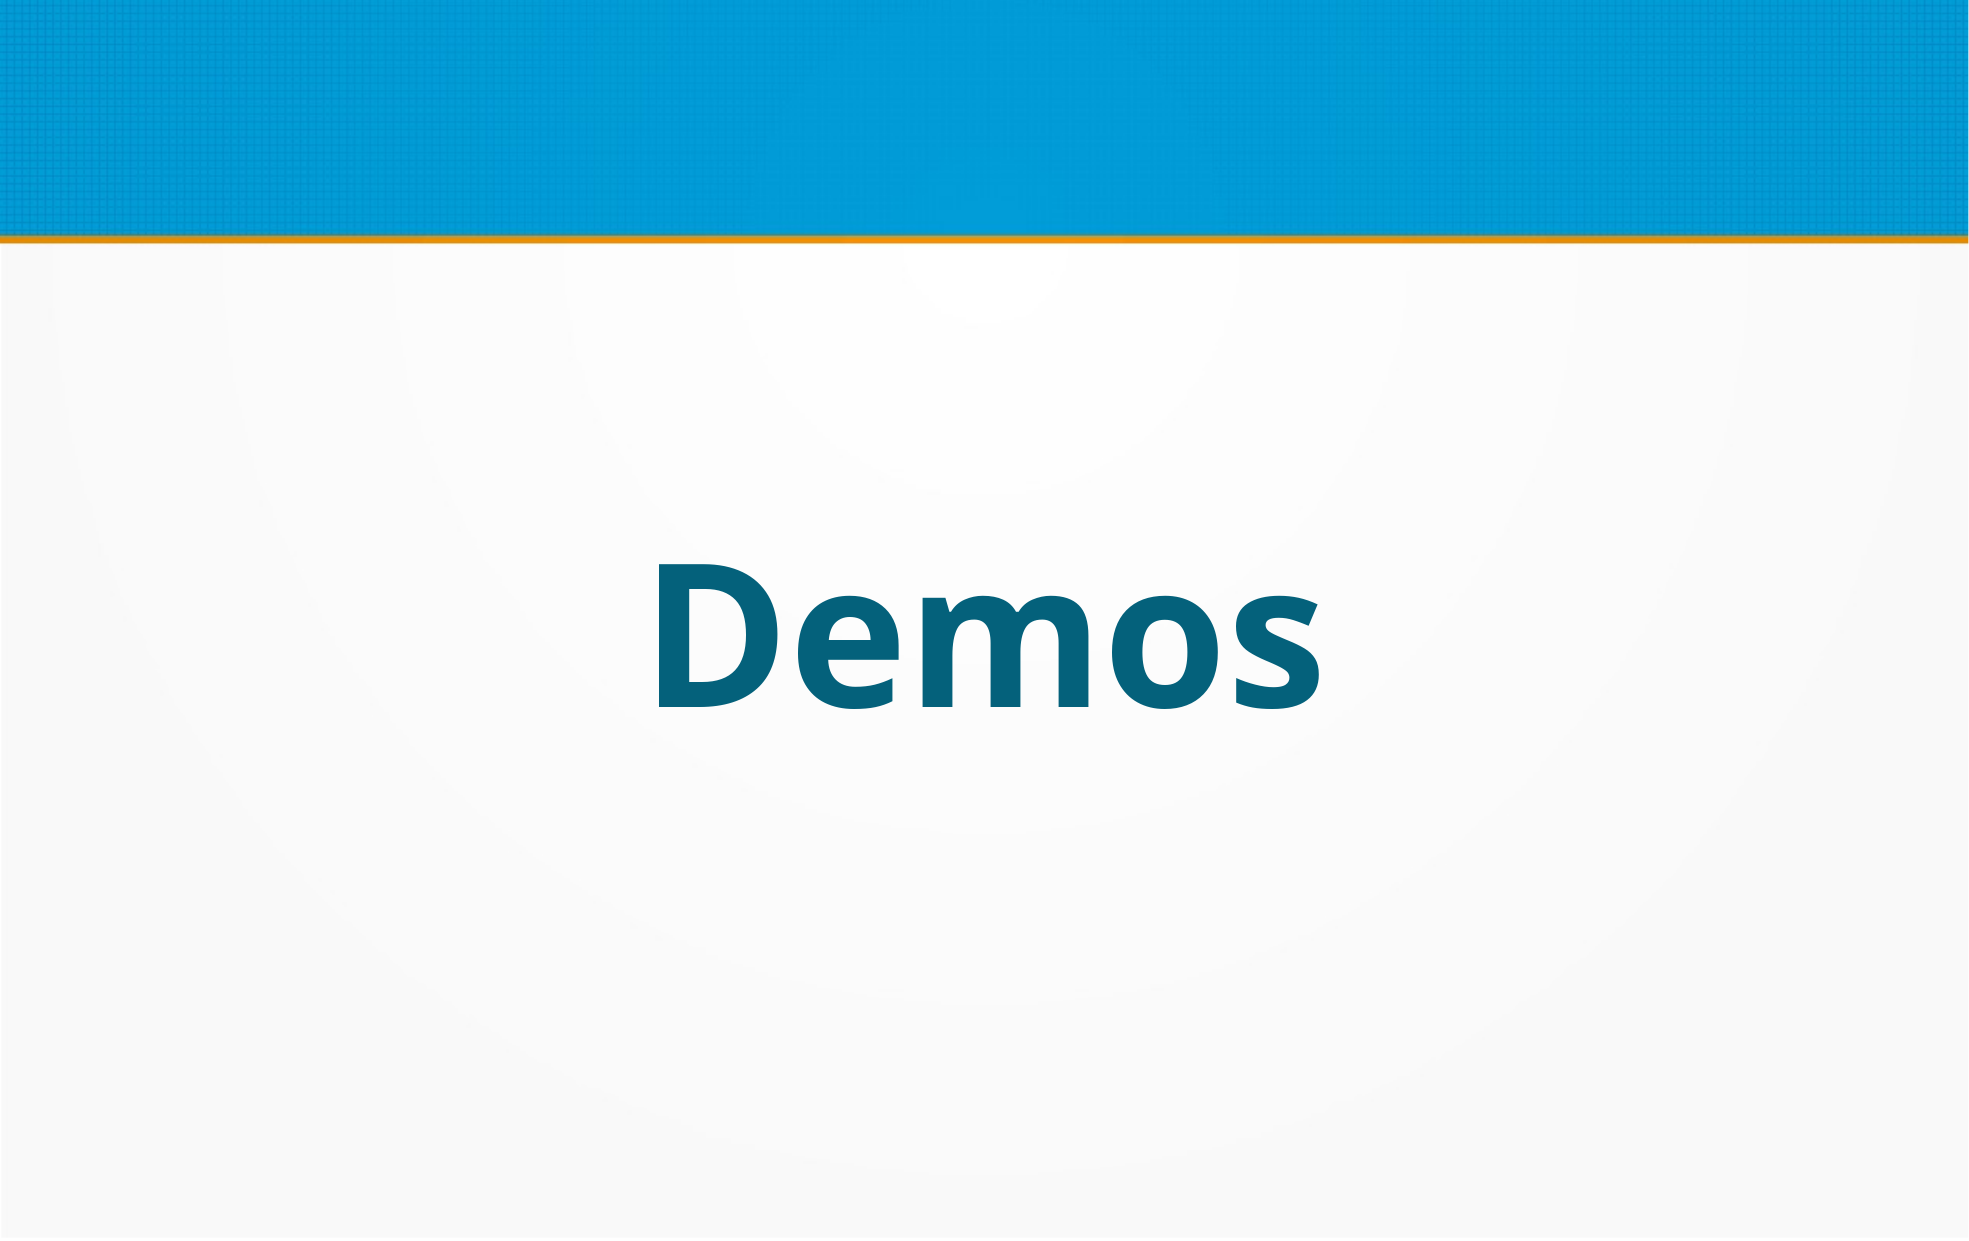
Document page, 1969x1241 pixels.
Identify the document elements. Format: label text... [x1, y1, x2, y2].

picture [0, 233, 1969, 1241]
subtitle Demos [98, 60, 1870, 1201]
